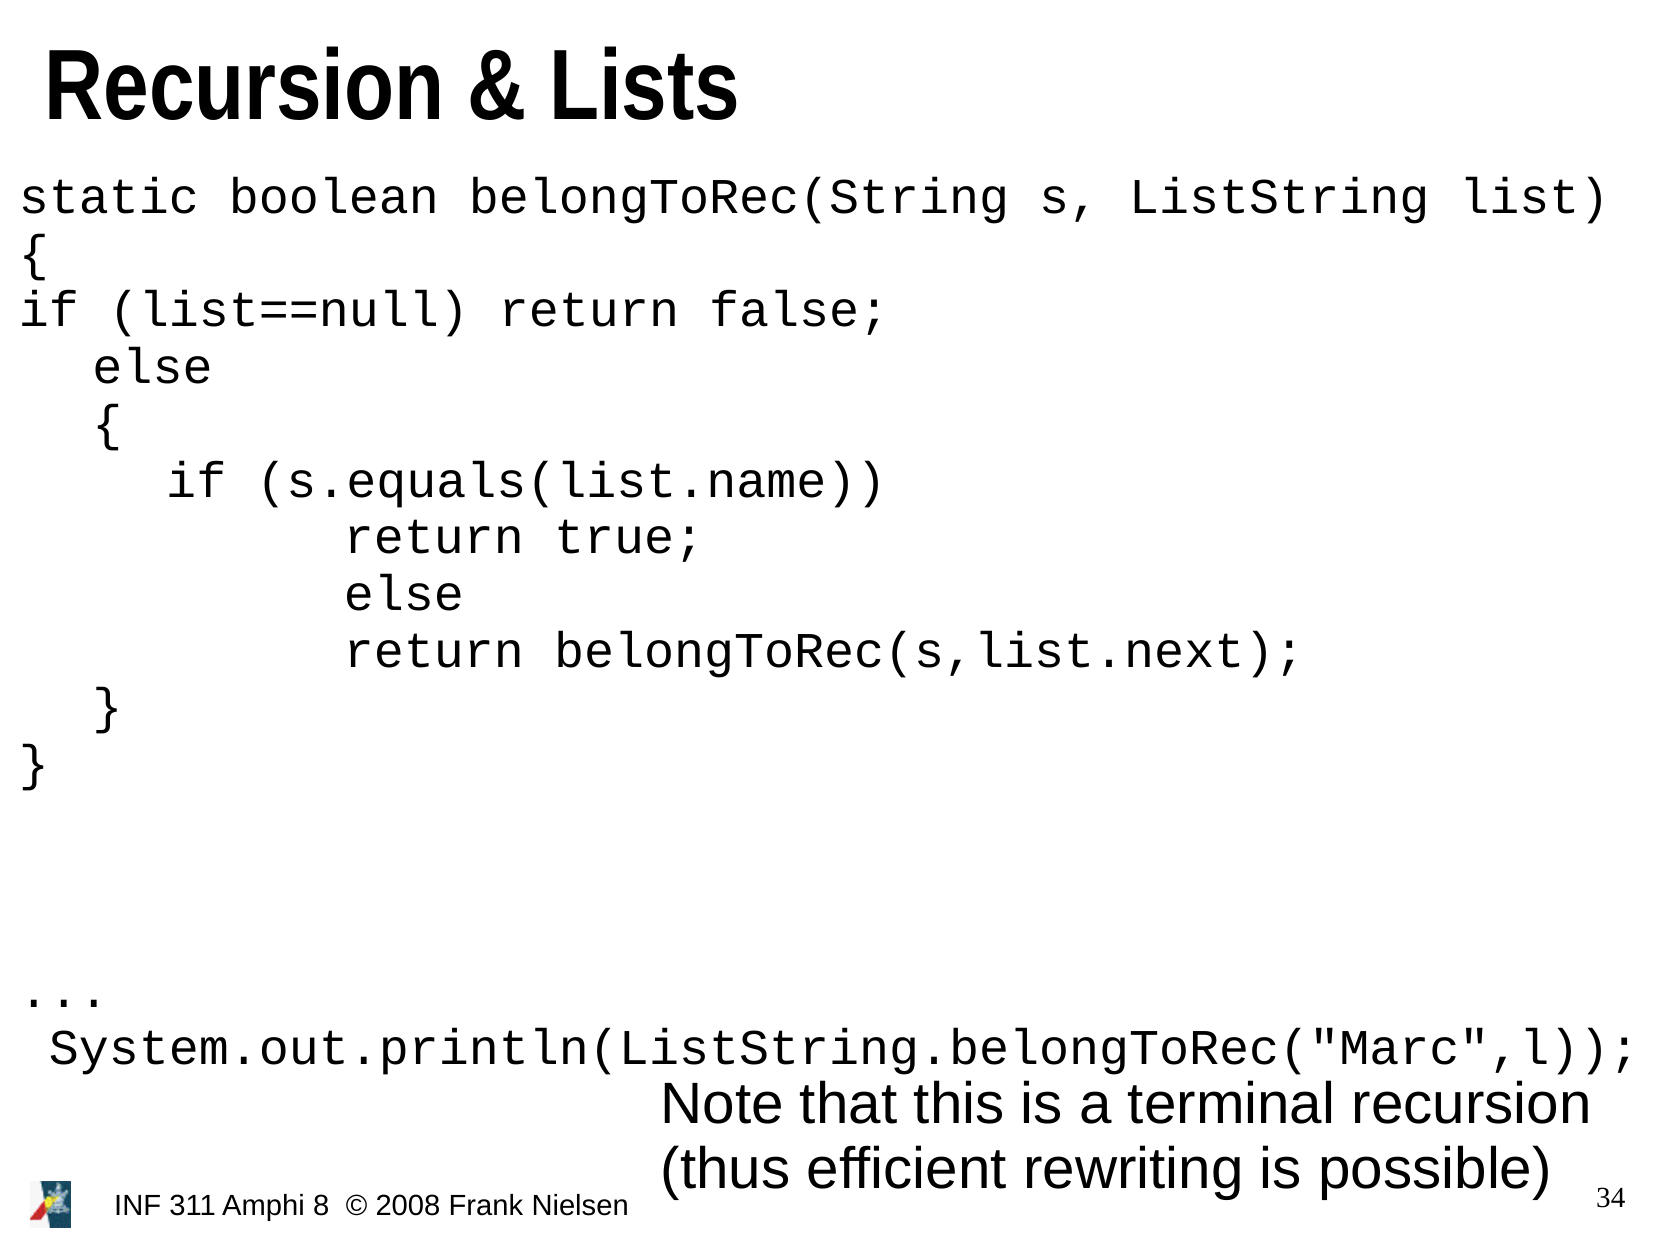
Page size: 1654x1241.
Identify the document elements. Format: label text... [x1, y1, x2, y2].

text_box [265, 175, 296, 247]
text_box Note that this is a terminal recursion (thus efficient rewriting is possible) [645, 1062, 1625, 1208]
text_box [163, 275, 194, 348]
text_box Recursion & Lists [29, 18, 756, 148]
picture [29, 1181, 71, 1228]
text_box static boolean belongToRec(String s, ListString list) { if (list==null) return false; else { if (s.equals(list.name)) return true; else return belongToRec(s,list.next); } } ... System.out.println(ListString.belongToRec("Marc",l)); [3, 164, 1654, 1093]
